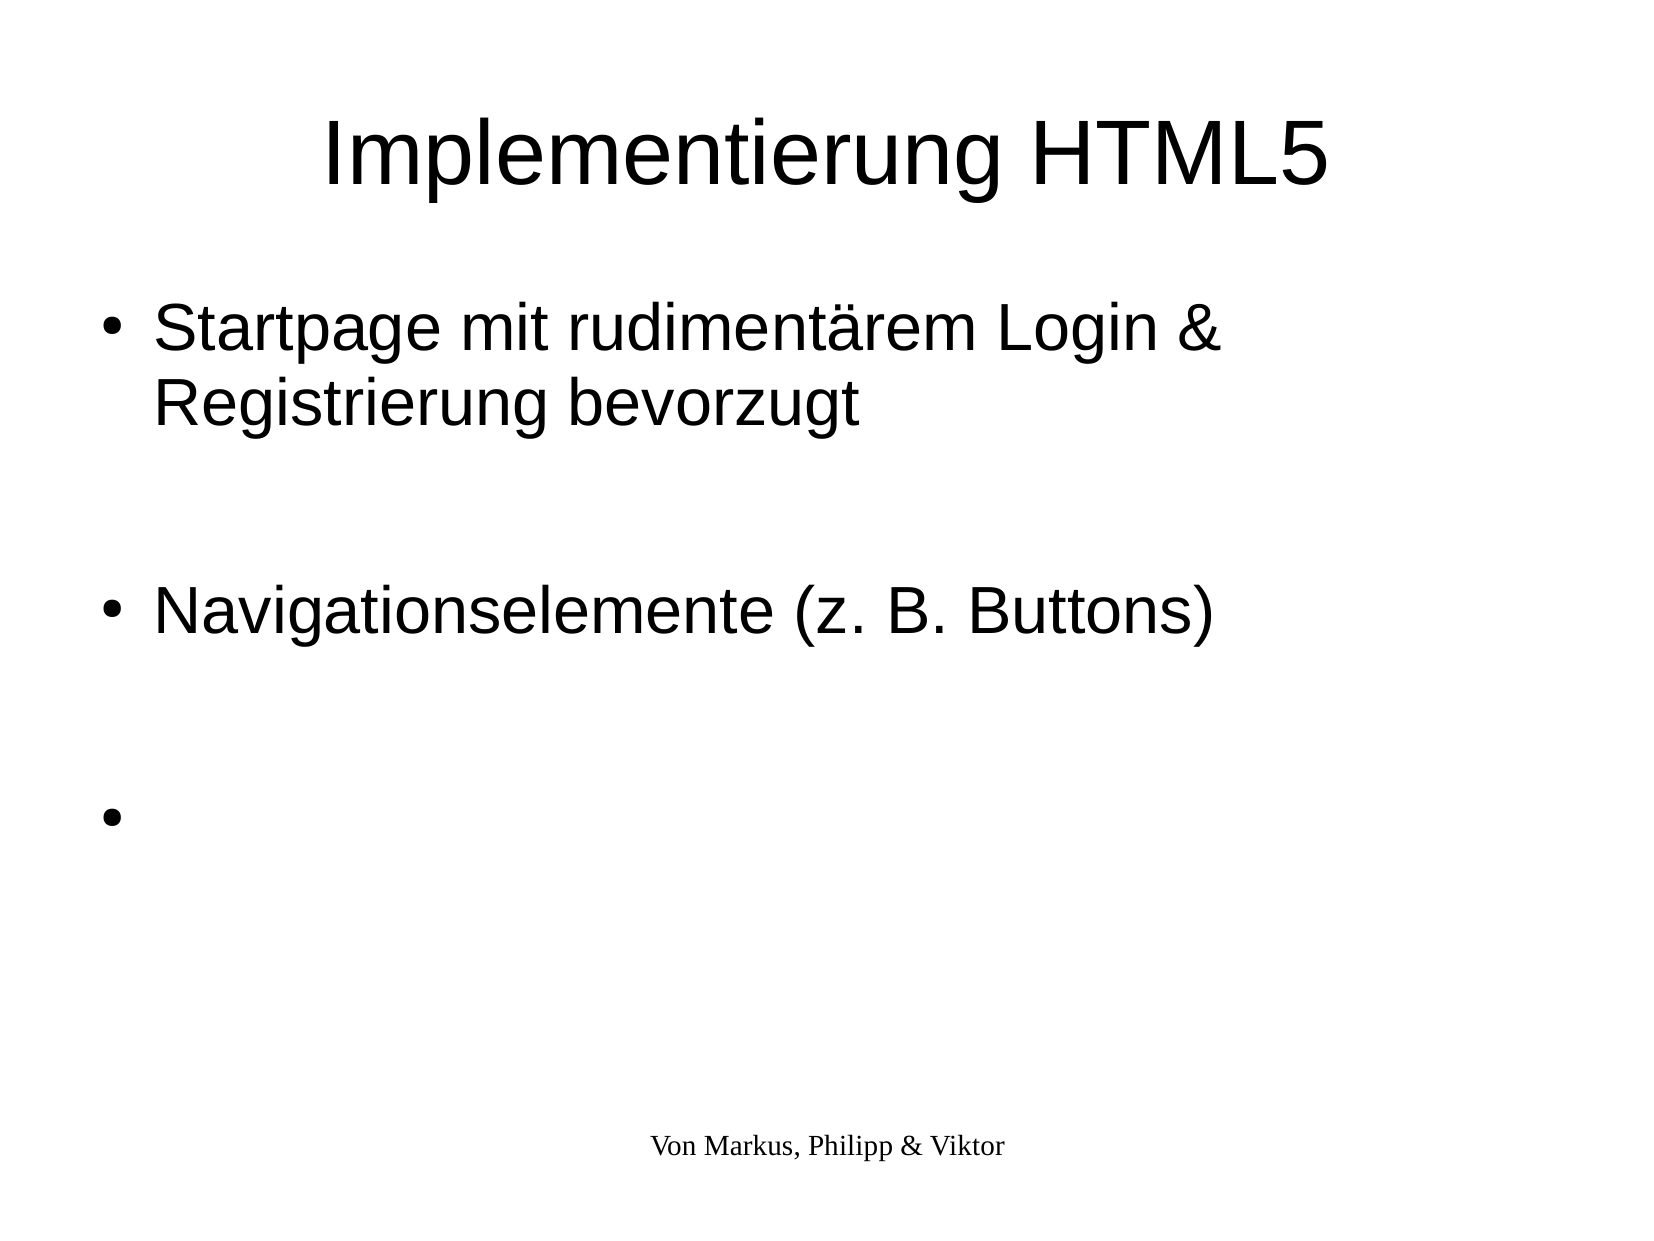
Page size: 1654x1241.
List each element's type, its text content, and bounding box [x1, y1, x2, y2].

title Implementierung HTML5 [82, 49, 1571, 257]
list Startpage mit rudimentärem Login & Registrierung bevorzugt Navigationselemente (z. B. Buttons) [82, 290, 1571, 1109]
